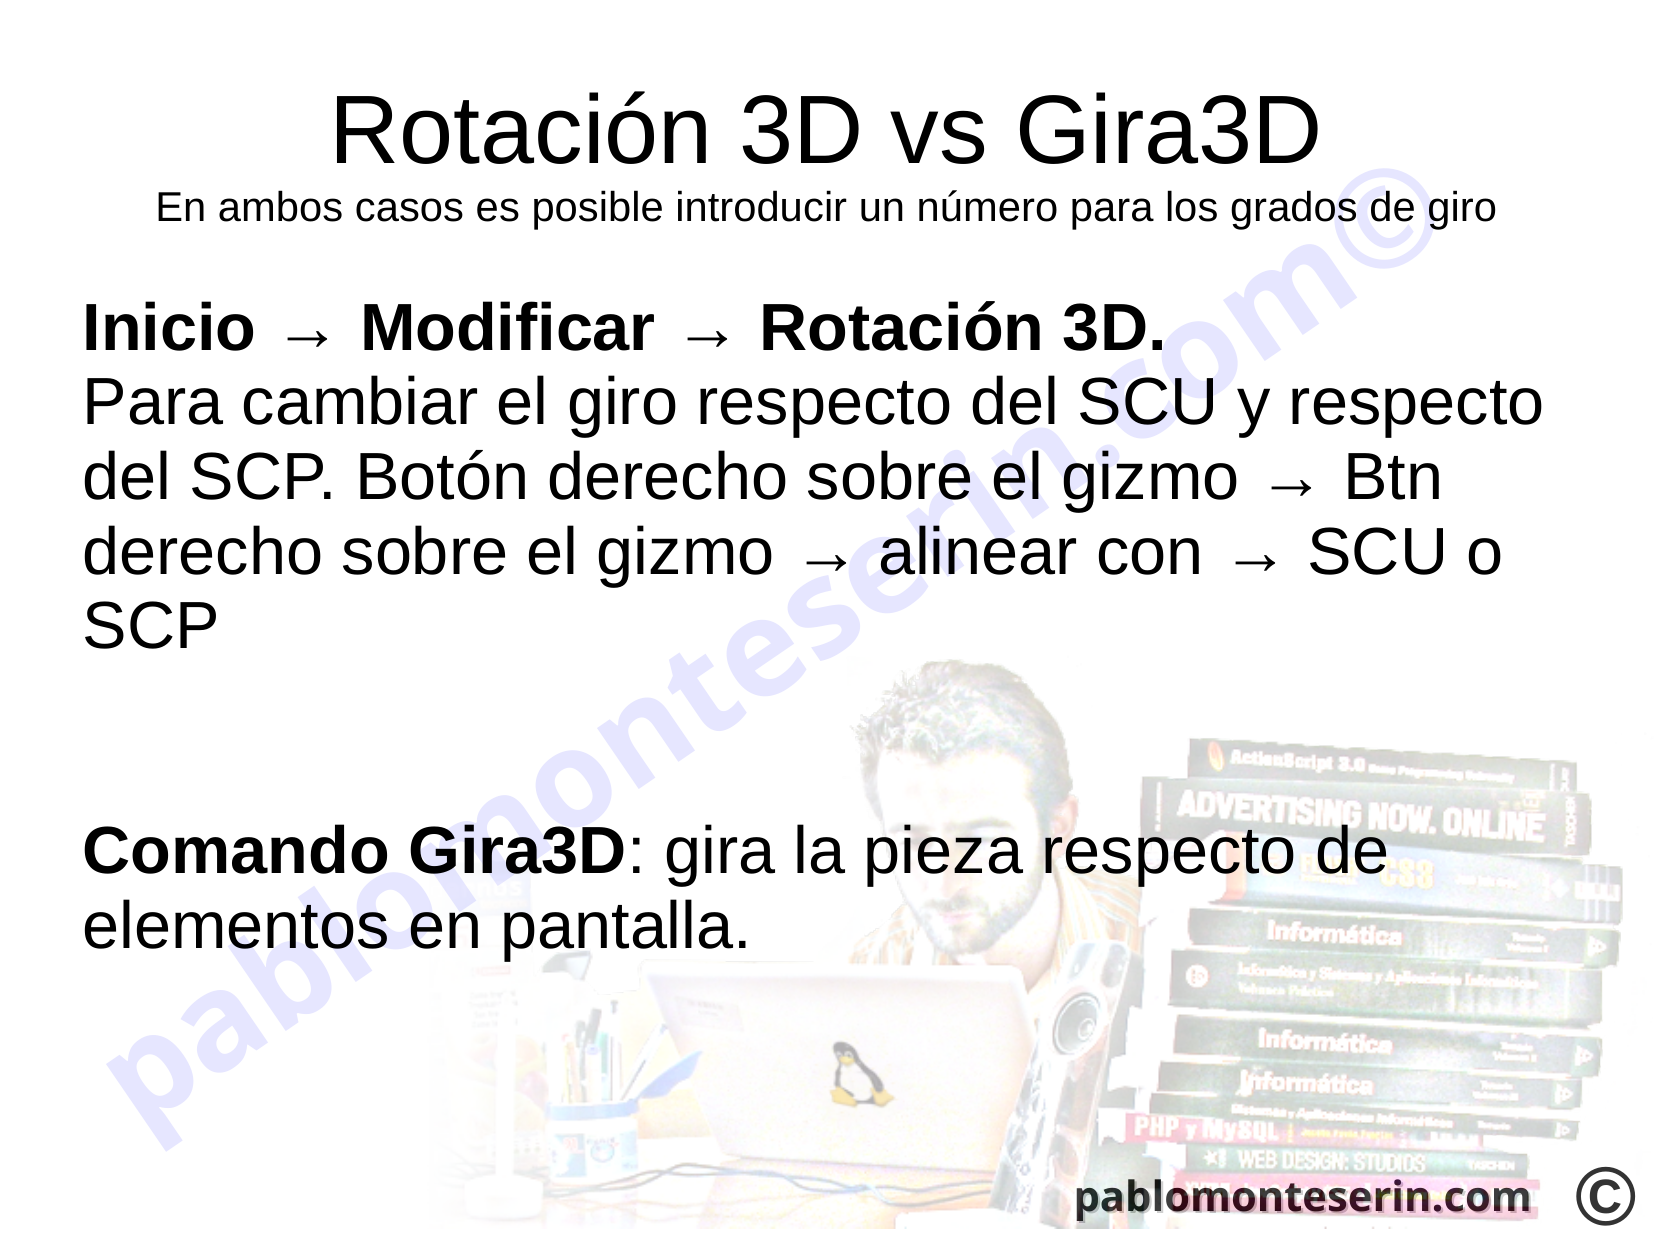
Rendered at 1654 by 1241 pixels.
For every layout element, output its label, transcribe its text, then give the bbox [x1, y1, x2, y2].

picture [412, 640, 1654, 1229]
title Rotación 3D vs Gira3D En ambos casos es posible introducir un número para los grados de giro [82, 49, 1571, 257]
subtitle Inicio → Modificar → Rotación 3D. Para cambiar el giro respecto del SCU y respecto del SCP. Botón derecho sobre el gizmo → Btn derecho sobre el gizmo → alinear con → SCU o SCP Comando Gira3D: gira la pieza respecto de elementos en pantalla. [82, 289, 1571, 1112]
